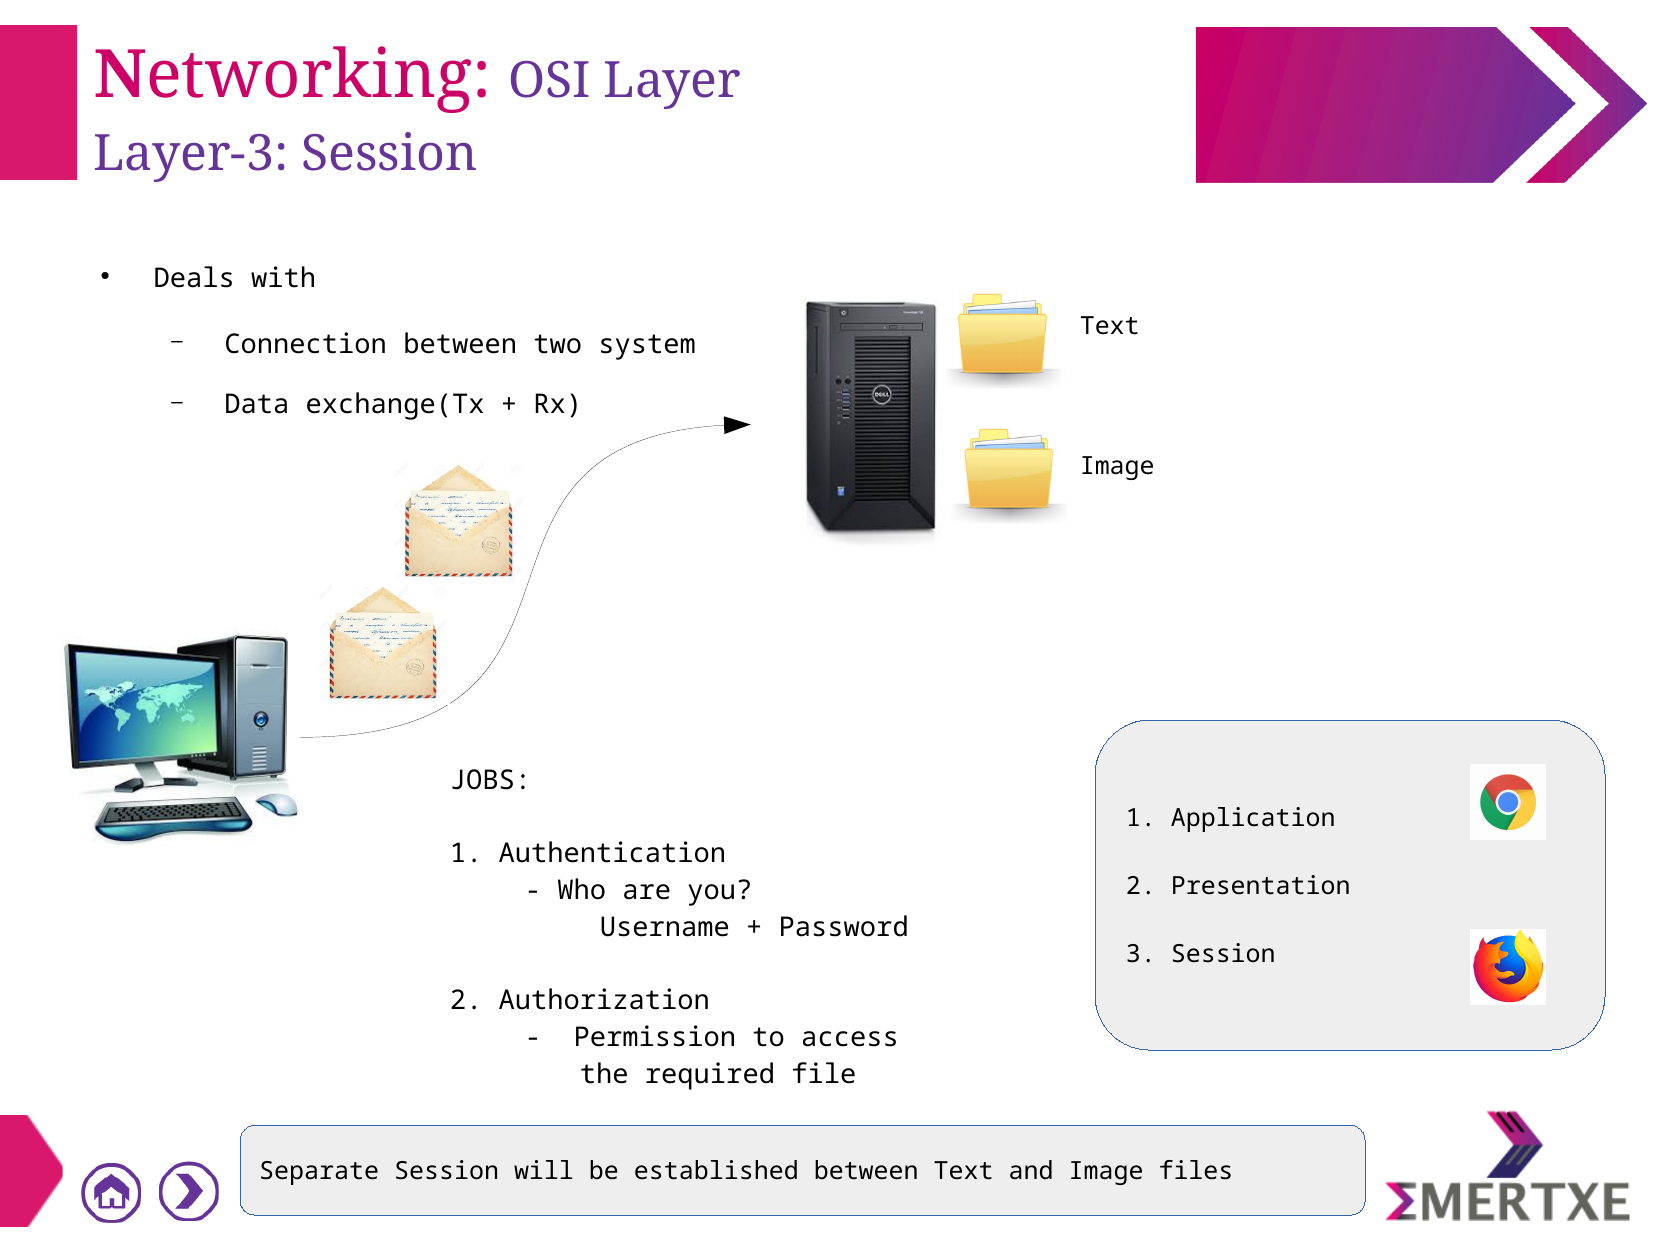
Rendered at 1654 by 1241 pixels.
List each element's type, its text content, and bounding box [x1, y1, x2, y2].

picture [159, 1161, 219, 1221]
picture [1385, 1107, 1631, 1221]
picture [81, 1163, 141, 1223]
title Networking: OSI Layer Layer-3: Session [93, 2, 1571, 210]
text_box Separate Session will be established between Text and Image files [240, 1125, 1366, 1216]
text_box 1. Application 2. Presentation 3. Session [1095, 720, 1606, 1051]
list Deals with Connection between two system Data exchange(Tx + Rx) [82, 240, 1571, 1094]
picture [1470, 929, 1546, 1006]
picture [1470, 764, 1546, 841]
picture [750, 284, 1072, 550]
text_box Image [1065, 440, 1246, 481]
picture [60, 629, 301, 845]
picture [1571, 27, 1647, 183]
text_box JOBS: 1. Authentication - Who are you? Username + Password 2. Authorization - Permission to access the required file 3. Session Management [435, 753, 961, 1066]
picture [315, 460, 526, 706]
text_box Text [1065, 300, 1246, 340]
